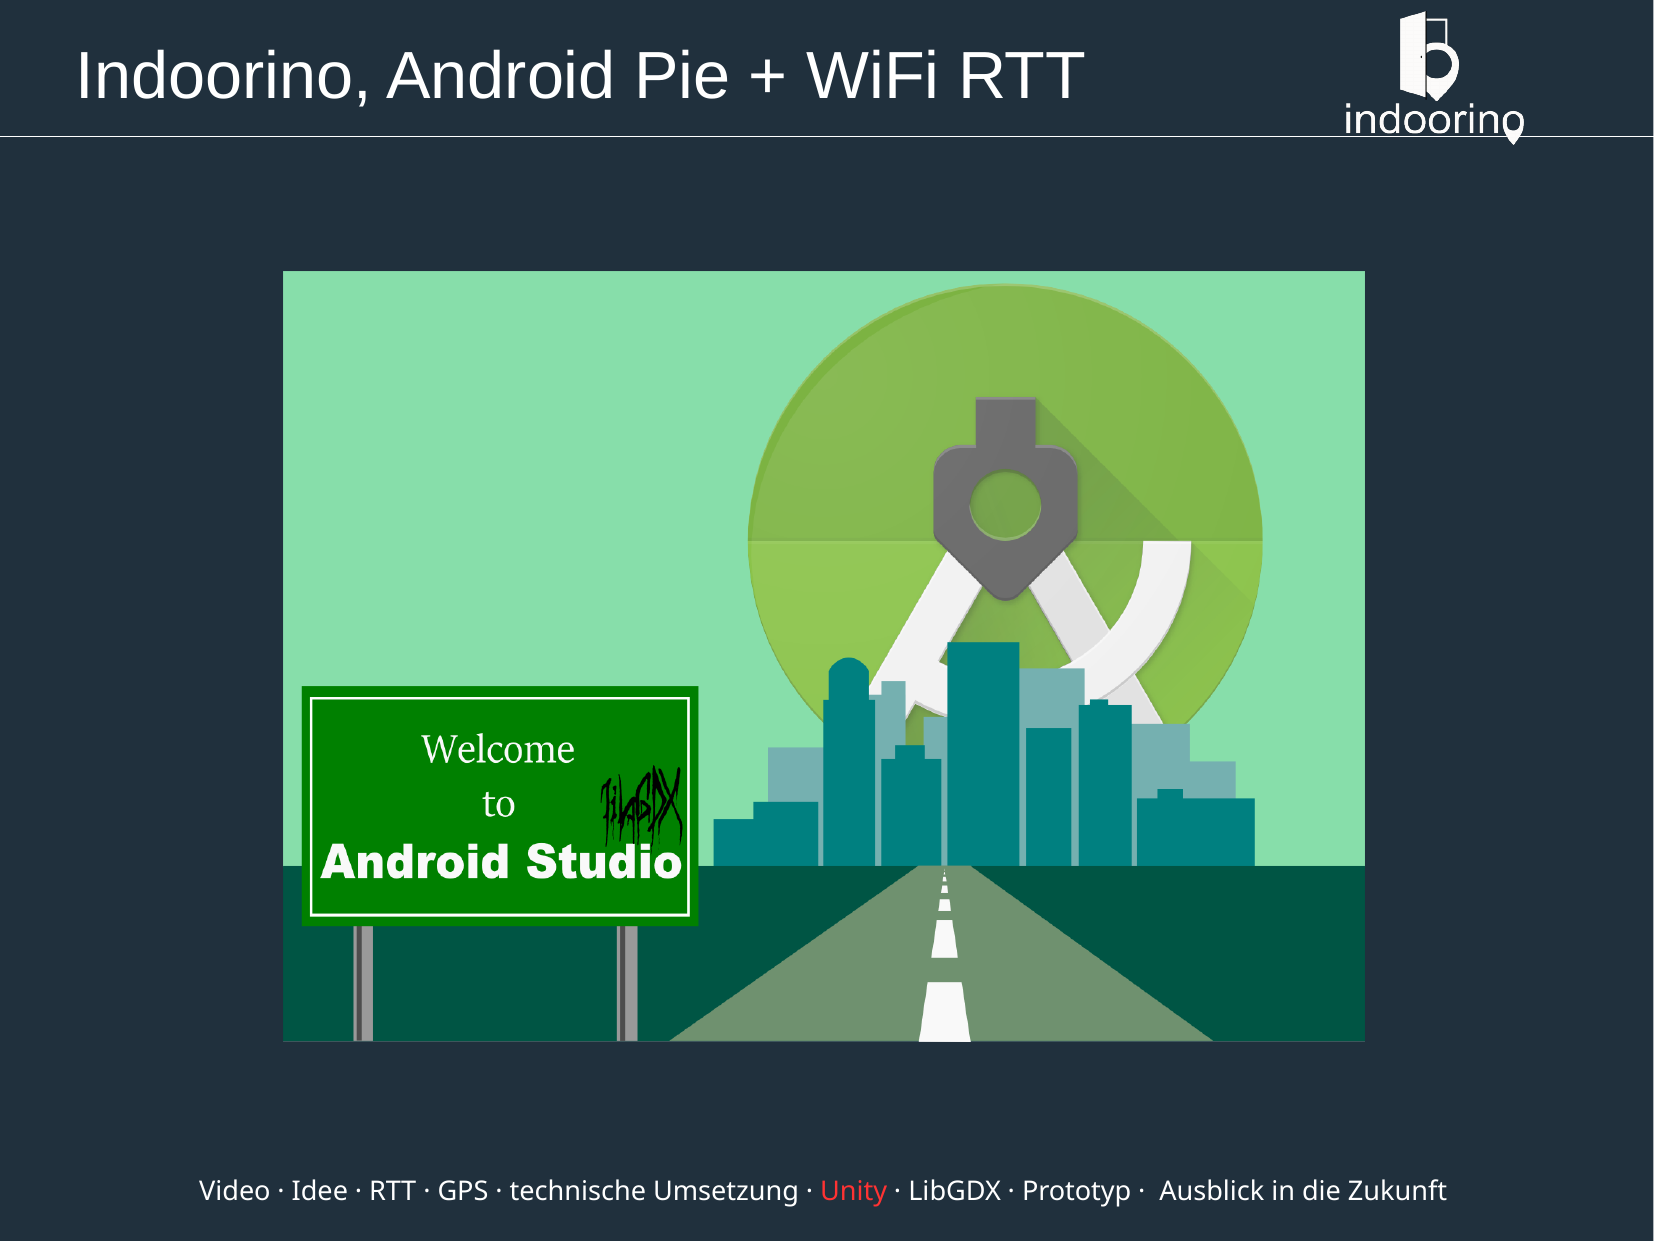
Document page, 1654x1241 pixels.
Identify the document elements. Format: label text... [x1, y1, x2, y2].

picture [0, 0, 1654, 1241]
text_box Video · Idee · RTT · GPS · technische Umsetzung · Unity · LibGDX · Prototyp · Ausblick in die Zukunft [106, 1174, 1547, 1205]
text_box Indoorino, Android Pie + WiFi RTT [0, 23, 1252, 127]
